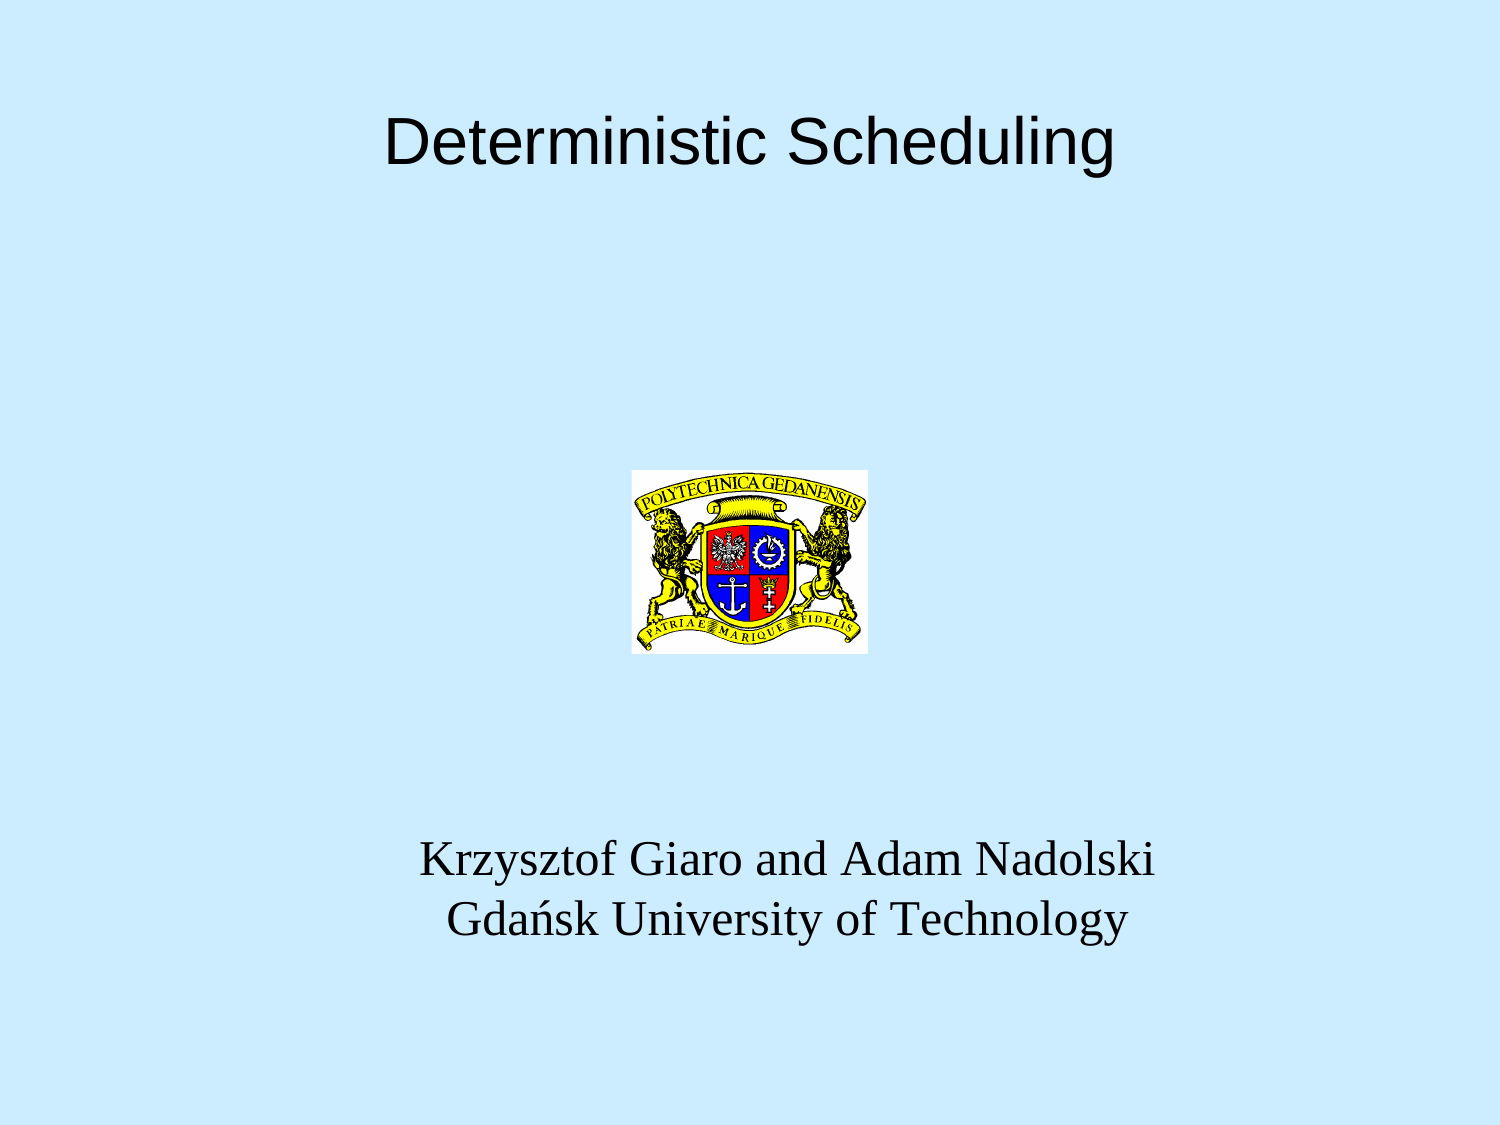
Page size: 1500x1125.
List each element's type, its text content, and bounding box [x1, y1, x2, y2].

text_box Krzysztof Giaro and Adam Nadolski Gdańsk University of Technology [0, 817, 1500, 954]
title Deterministic Scheduling [0, 24, 1500, 250]
chart [631, 470, 869, 655]
